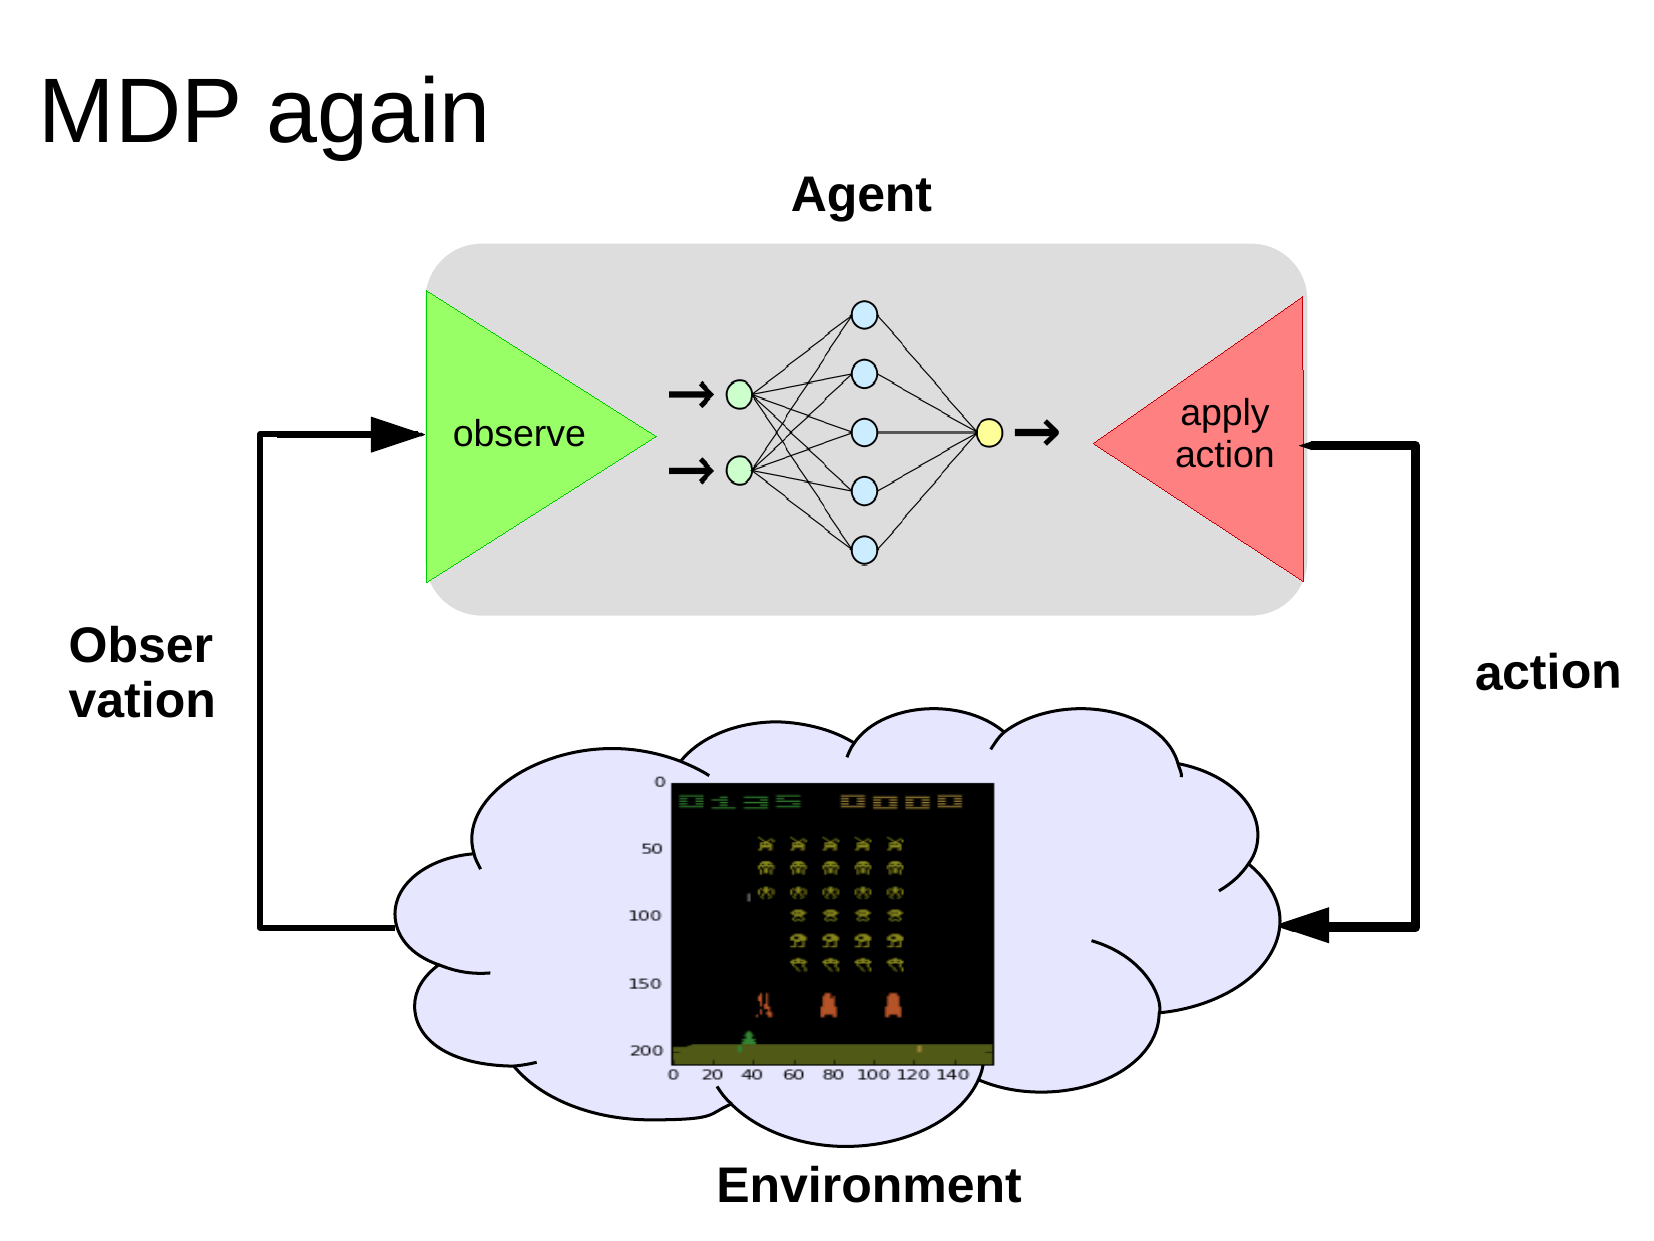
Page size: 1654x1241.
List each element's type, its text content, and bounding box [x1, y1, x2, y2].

text_box [416, 234, 1317, 625]
text_box observe [404, 396, 635, 472]
text_box Observation [45, 600, 241, 746]
picture [615, 768, 1006, 1091]
text_box MDP again [15, 42, 515, 286]
text_box action [1450, 625, 1654, 718]
text_box Environment [692, 1141, 1143, 1231]
text_box [394, 708, 1281, 1141]
picture [669, 300, 1059, 566]
text_box apply action [1151, 375, 1299, 493]
text_box Agent [685, 150, 1039, 240]
